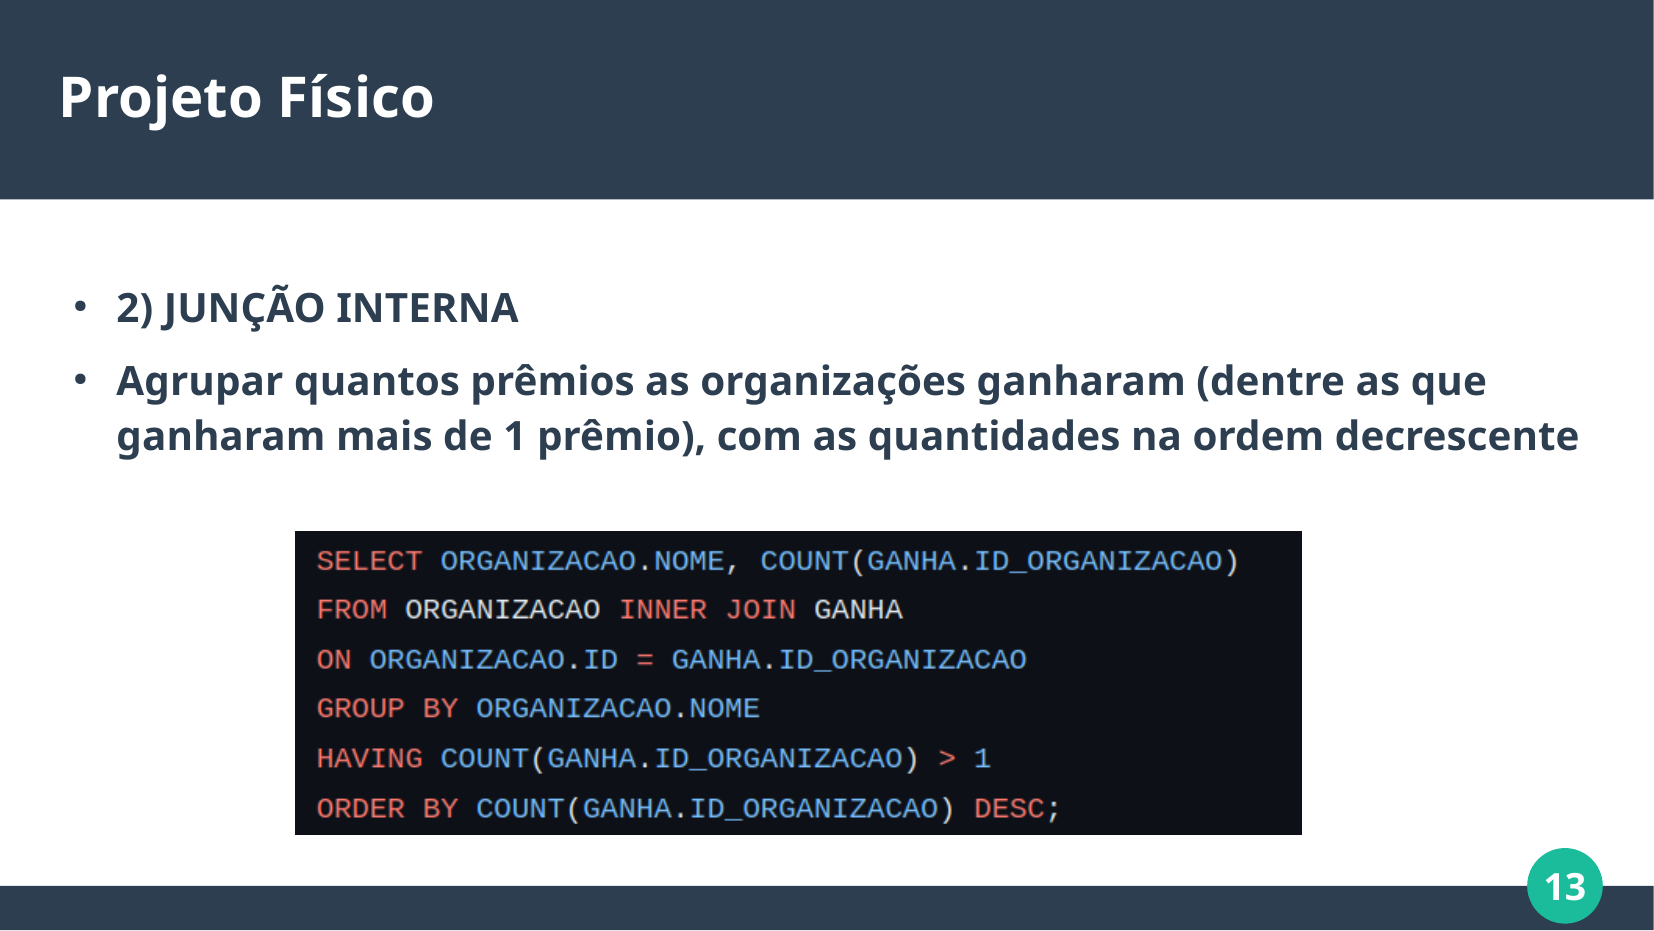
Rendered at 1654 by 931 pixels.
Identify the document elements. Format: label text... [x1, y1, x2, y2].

title Projeto Físico [59, 37, 1595, 156]
picture [295, 531, 1302, 835]
list 2) JUNÇÃO INTERNA Agrupar quantos prêmios as organizações ganharam (dentre as que ganharam mais de 1 prêmio), com as quantidades na ordem decrescente [59, 206, 1595, 502]
